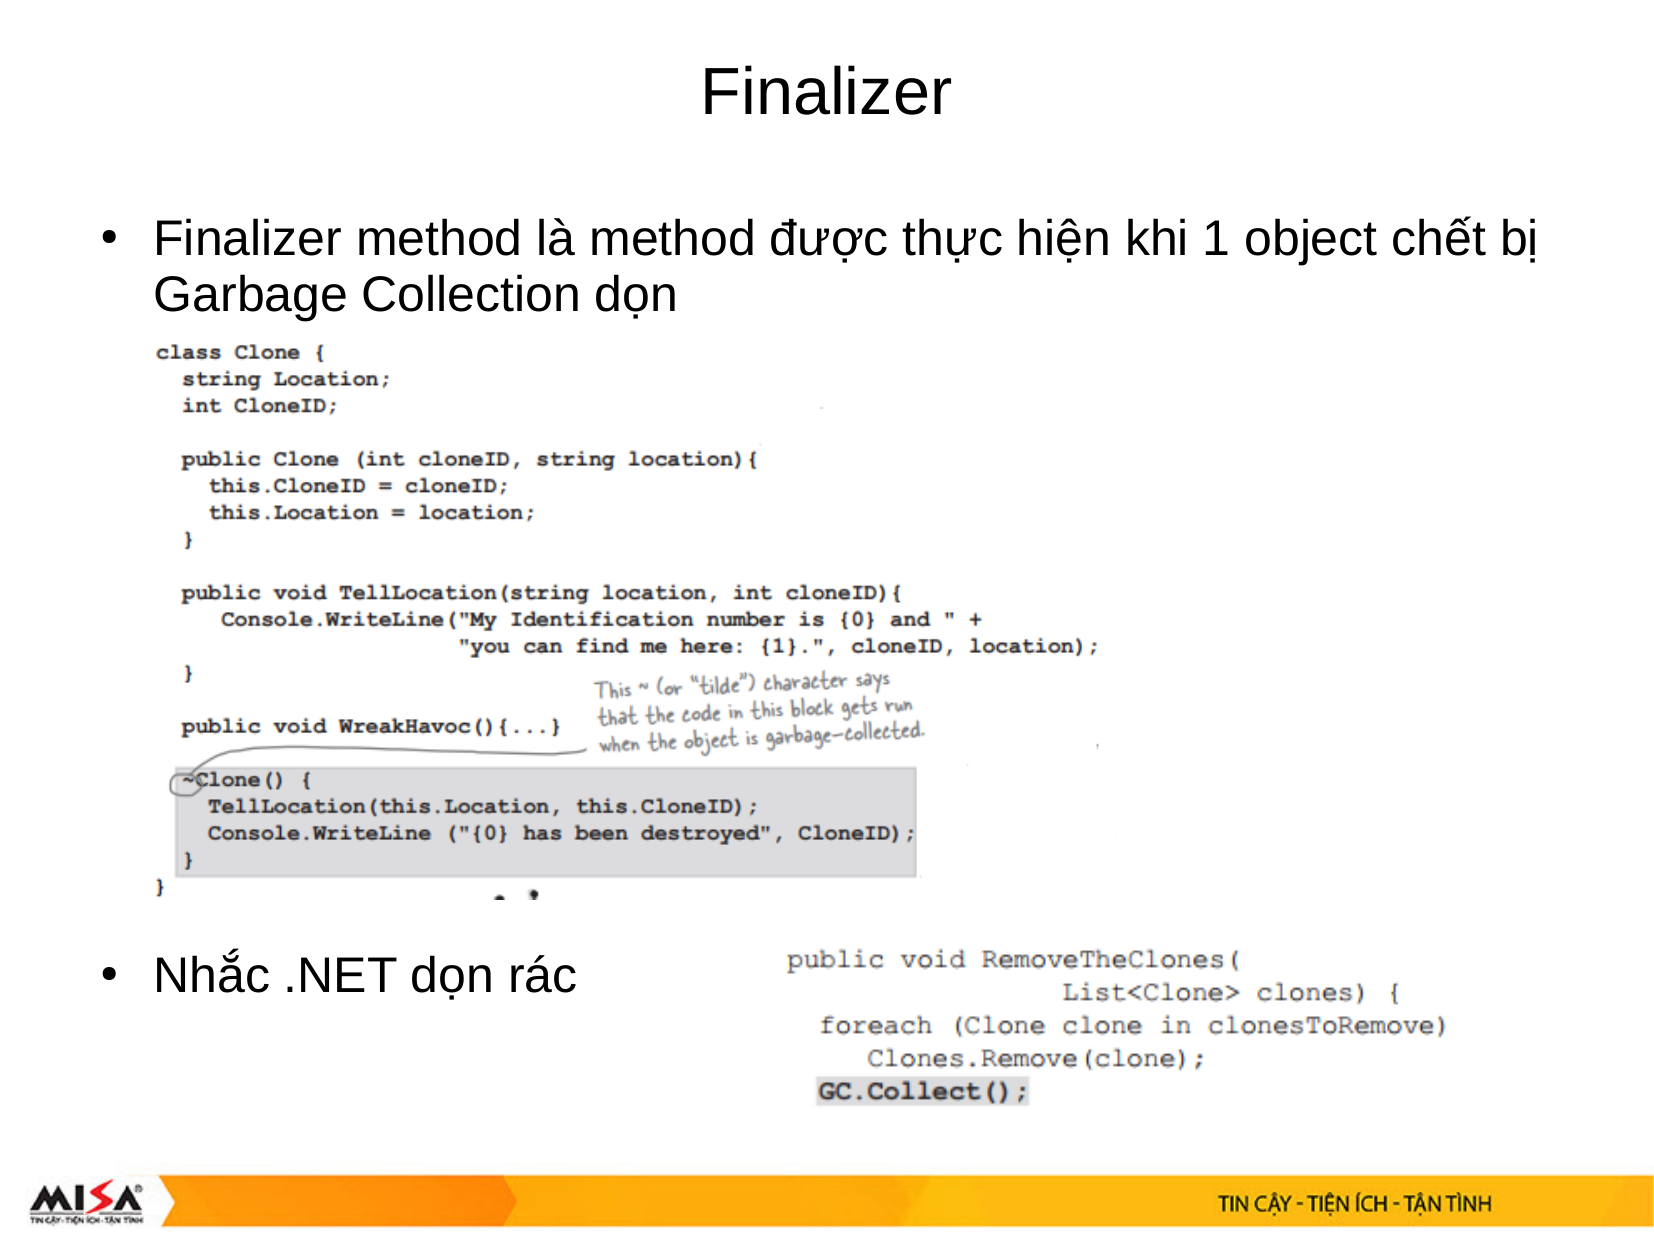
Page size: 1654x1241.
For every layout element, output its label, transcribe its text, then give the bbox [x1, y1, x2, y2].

title Finalizer [82, 2, 1571, 181]
picture [0, 0, 1654, 1241]
list Finalizer method là method được thực hiện khi 1 object chết bị Garbage Collection dọn Nhắc .NET dọn rác [82, 210, 1571, 1010]
